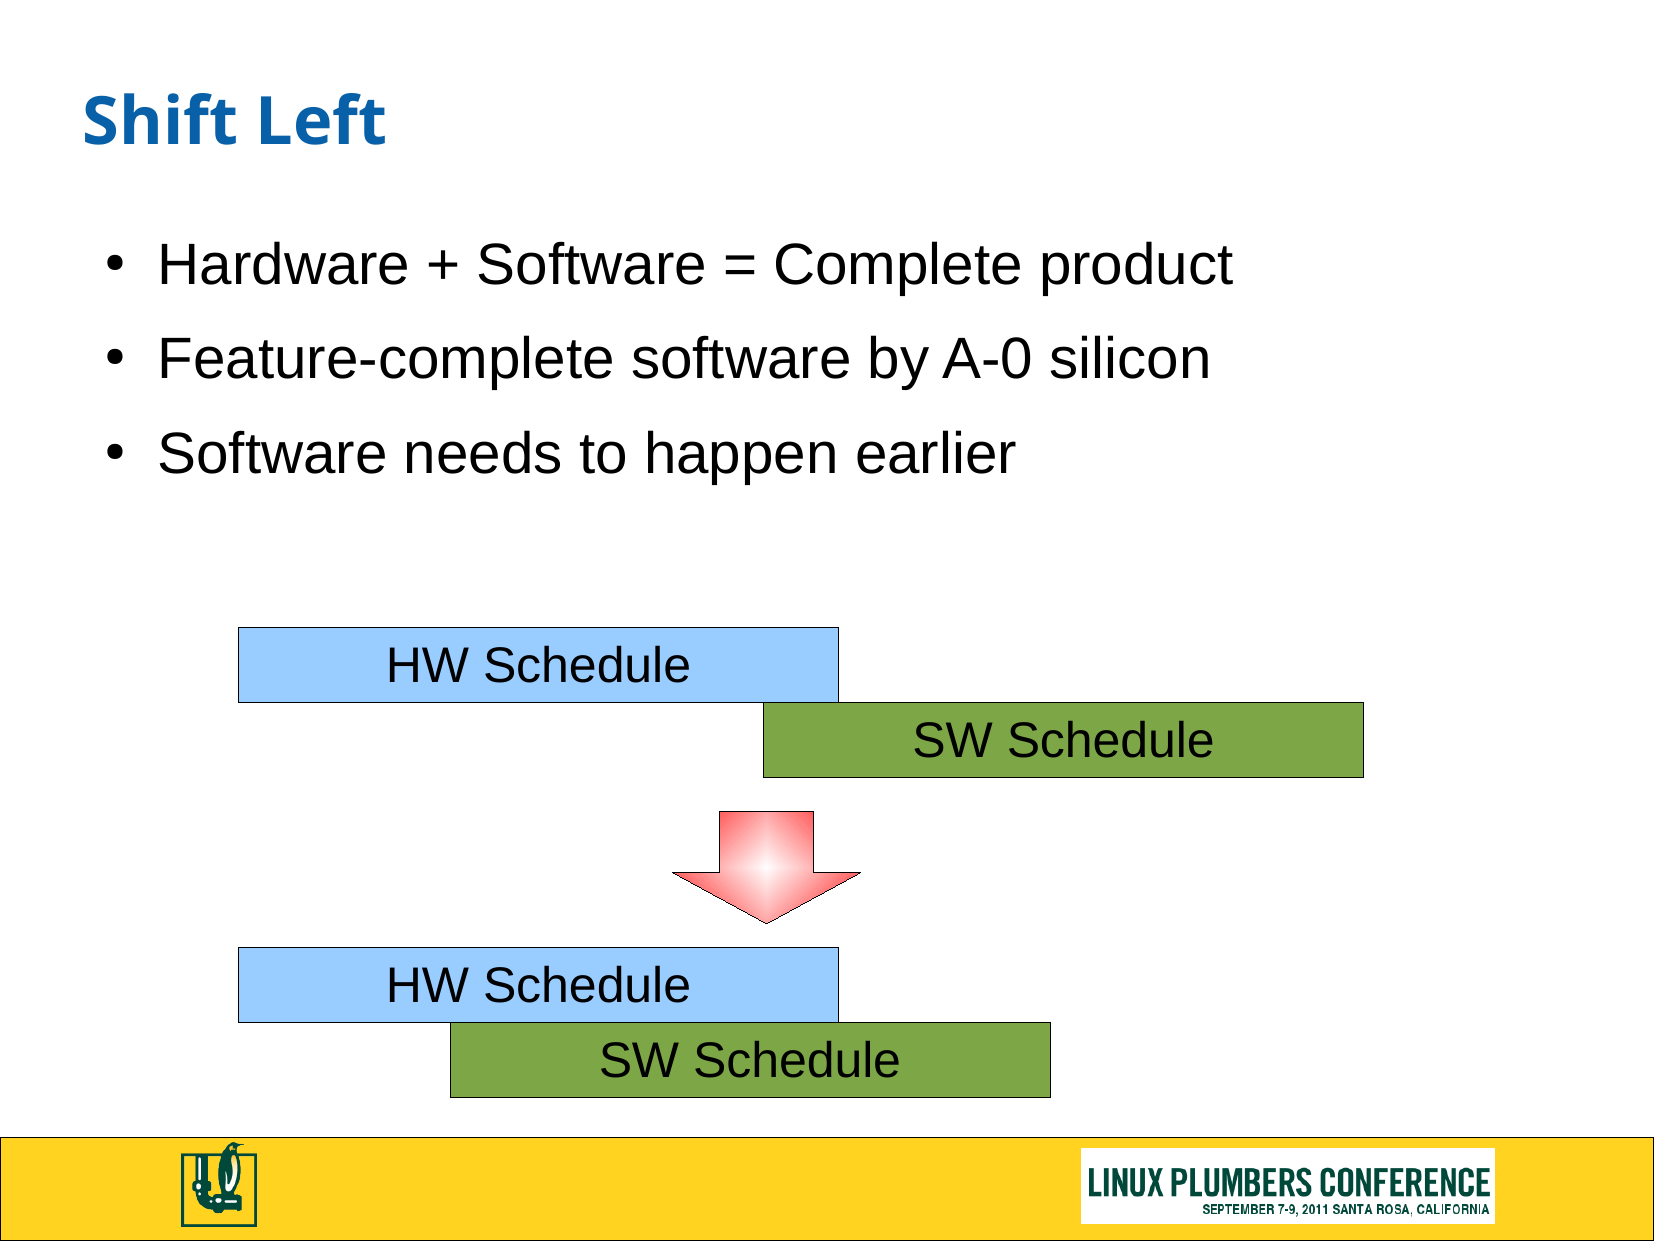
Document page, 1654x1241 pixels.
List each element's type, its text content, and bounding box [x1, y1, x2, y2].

text_box SW Schedule [763, 702, 1364, 778]
title Shift Left [82, 49, 1571, 188]
list Hardware + Software = Complete product Feature-complete software by A-0 silicon Software needs to happen earlier [86, 231, 1576, 1051]
picture [181, 1142, 257, 1227]
picture [1081, 1148, 1495, 1224]
text_box SW Schedule [450, 1022, 1051, 1098]
text_box HW Schedule [238, 627, 839, 703]
text_box HW Schedule [238, 947, 839, 1023]
text_box [672, 811, 861, 924]
